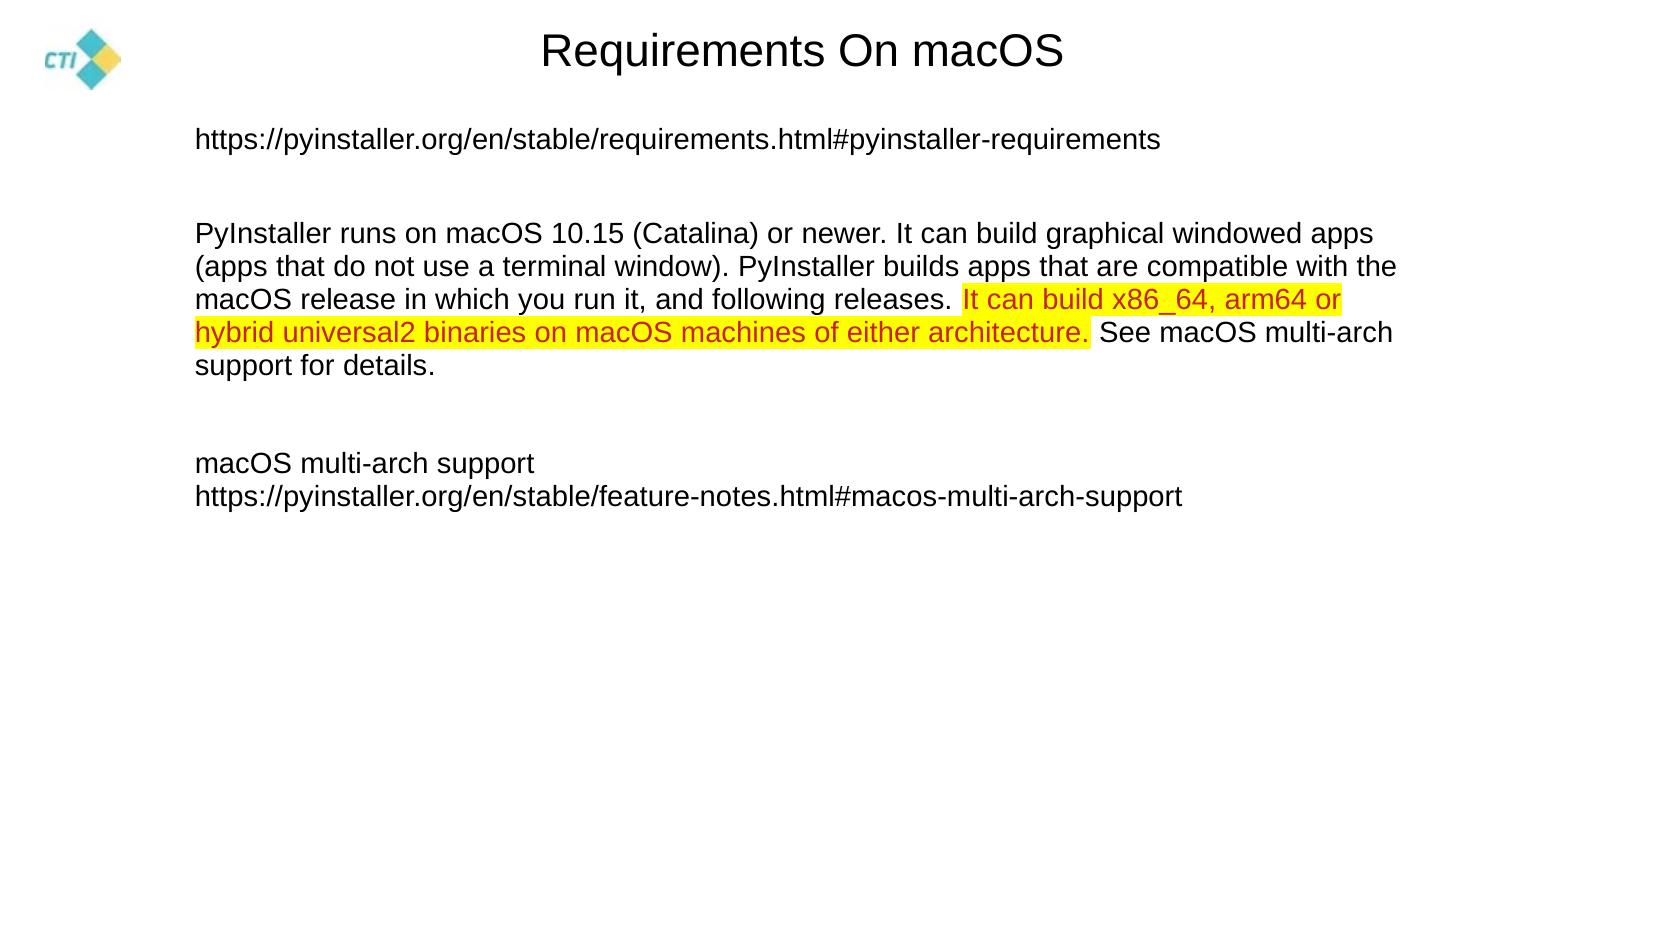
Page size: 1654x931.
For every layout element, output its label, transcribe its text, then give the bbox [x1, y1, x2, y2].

text_box Requirements On macOS [225, 17, 1381, 115]
text_box https://pyinstaller.org/en/stable/requirements.html#pyinstaller-requirements [180, 115, 1426, 210]
text_box PyInstaller runs on macOS 10.15 (Catalina) or newer. It can build graphical windowed apps (apps that do not use a terminal window). PyInstaller builds apps that are compatible with the macOS release in which you run it, and following releases. It can build x86_64, arm64 or hybrid universal2 binaries on macOS machines of either architecture. See macOS multi-arch support for details. macOS multi-arch support https://pyinstaller.org/en/stable/feature-notes.html#macos-multi-arch-support [180, 210, 1426, 586]
picture [45, 18, 121, 91]
